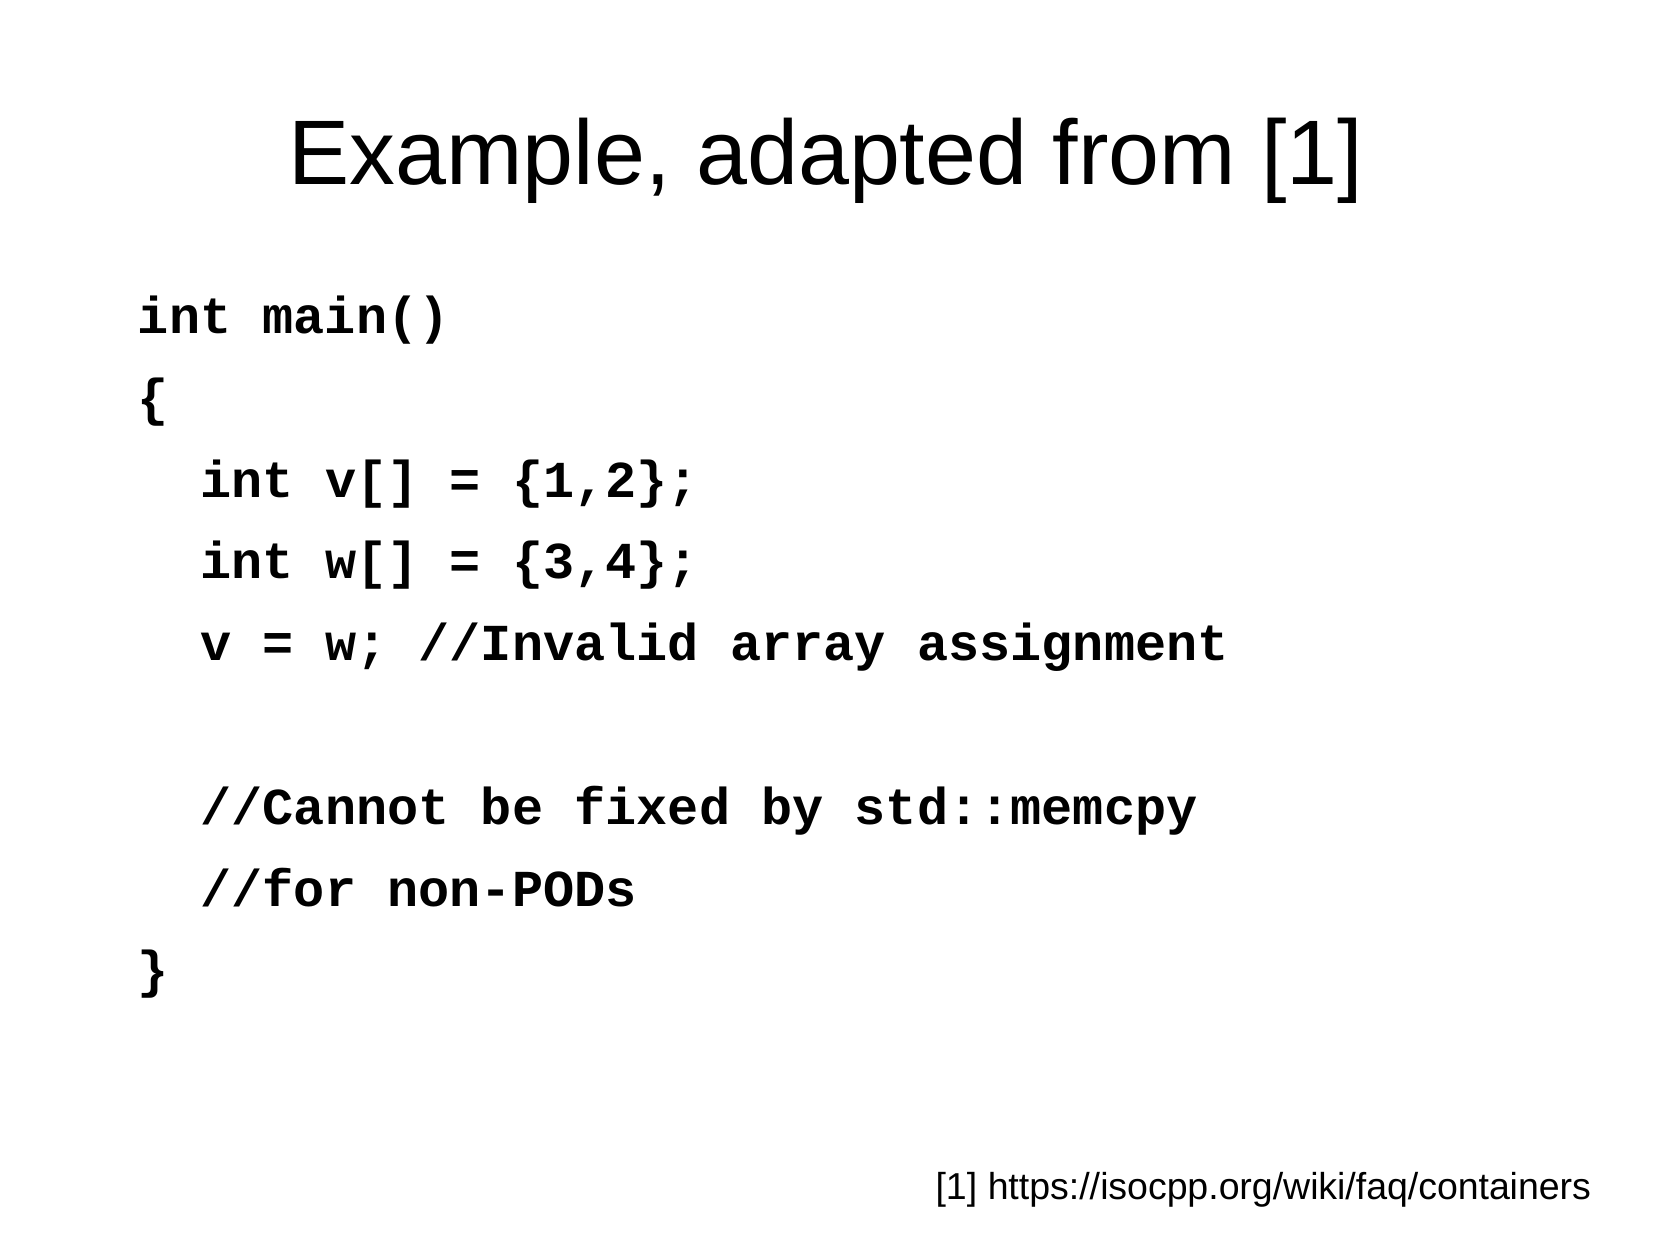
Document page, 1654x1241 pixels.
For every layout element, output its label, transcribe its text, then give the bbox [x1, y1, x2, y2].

title Example, adapted from [1] [82, 49, 1571, 257]
list int main() { int v[] = {1,2}; int w[] = {3,4}; v = w; //Invalid array assignment //Cannot be fixed by std::memcpy //for non-PODs } [82, 290, 1571, 1010]
text_box [1] https://isocpp.org/wiki/faq/containers [885, 1158, 1625, 1216]
